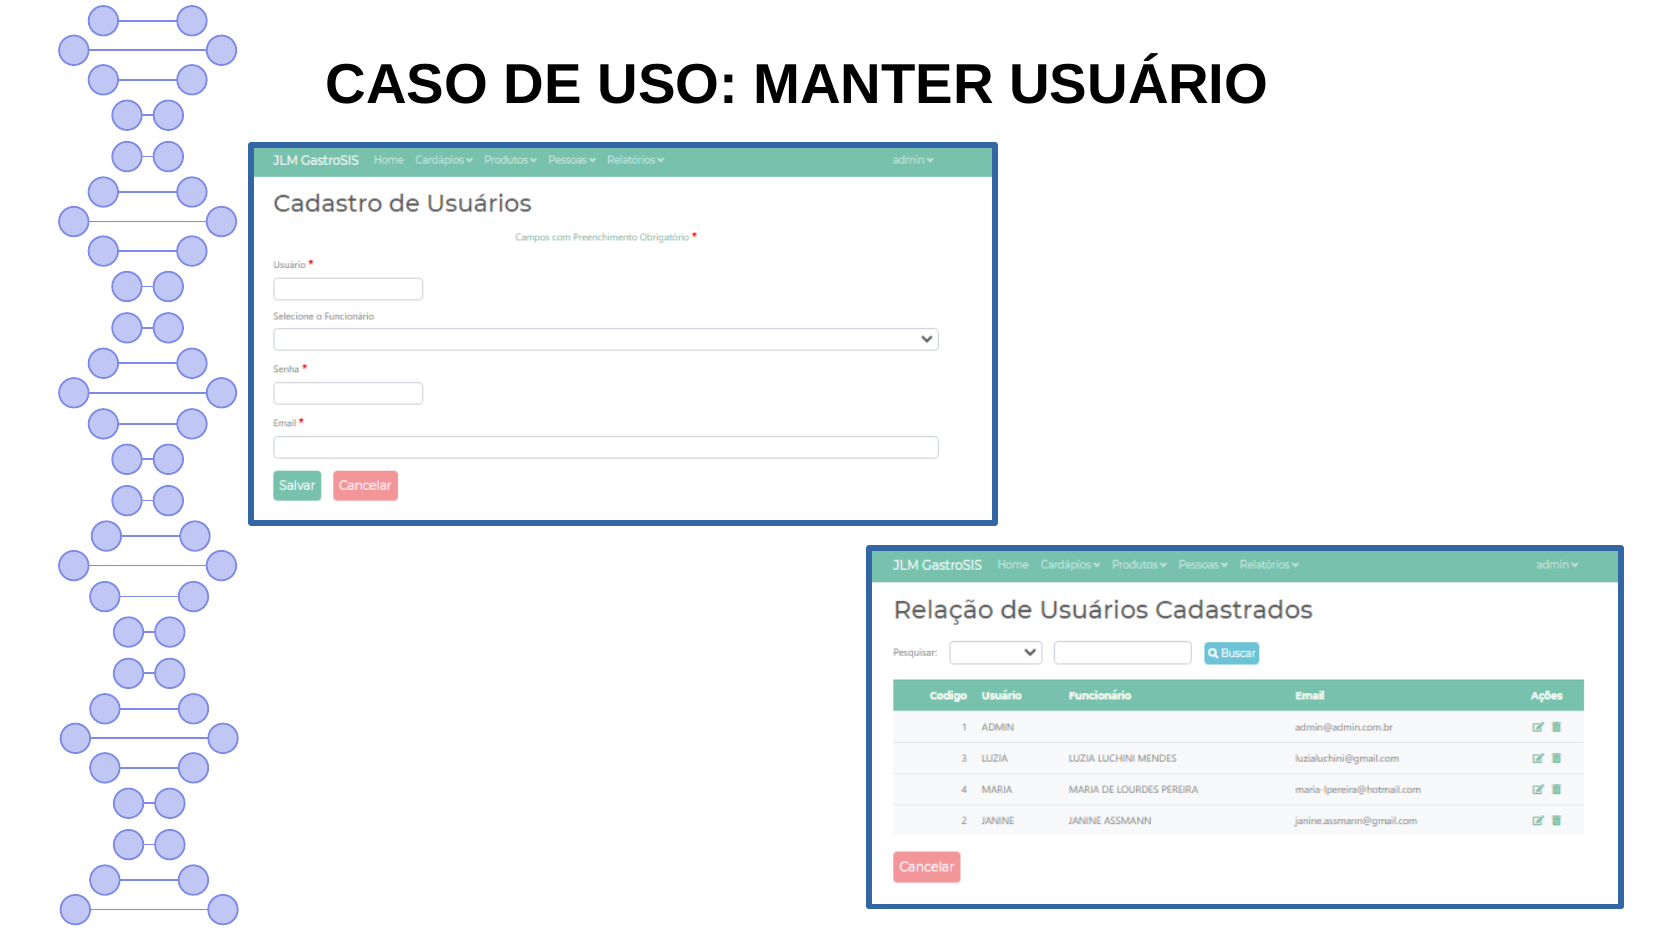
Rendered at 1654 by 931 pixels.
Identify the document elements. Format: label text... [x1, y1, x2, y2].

title Caso de Uso: manter Usuário [88, 32, 1506, 136]
picture [871, 550, 1619, 904]
picture [253, 147, 993, 520]
